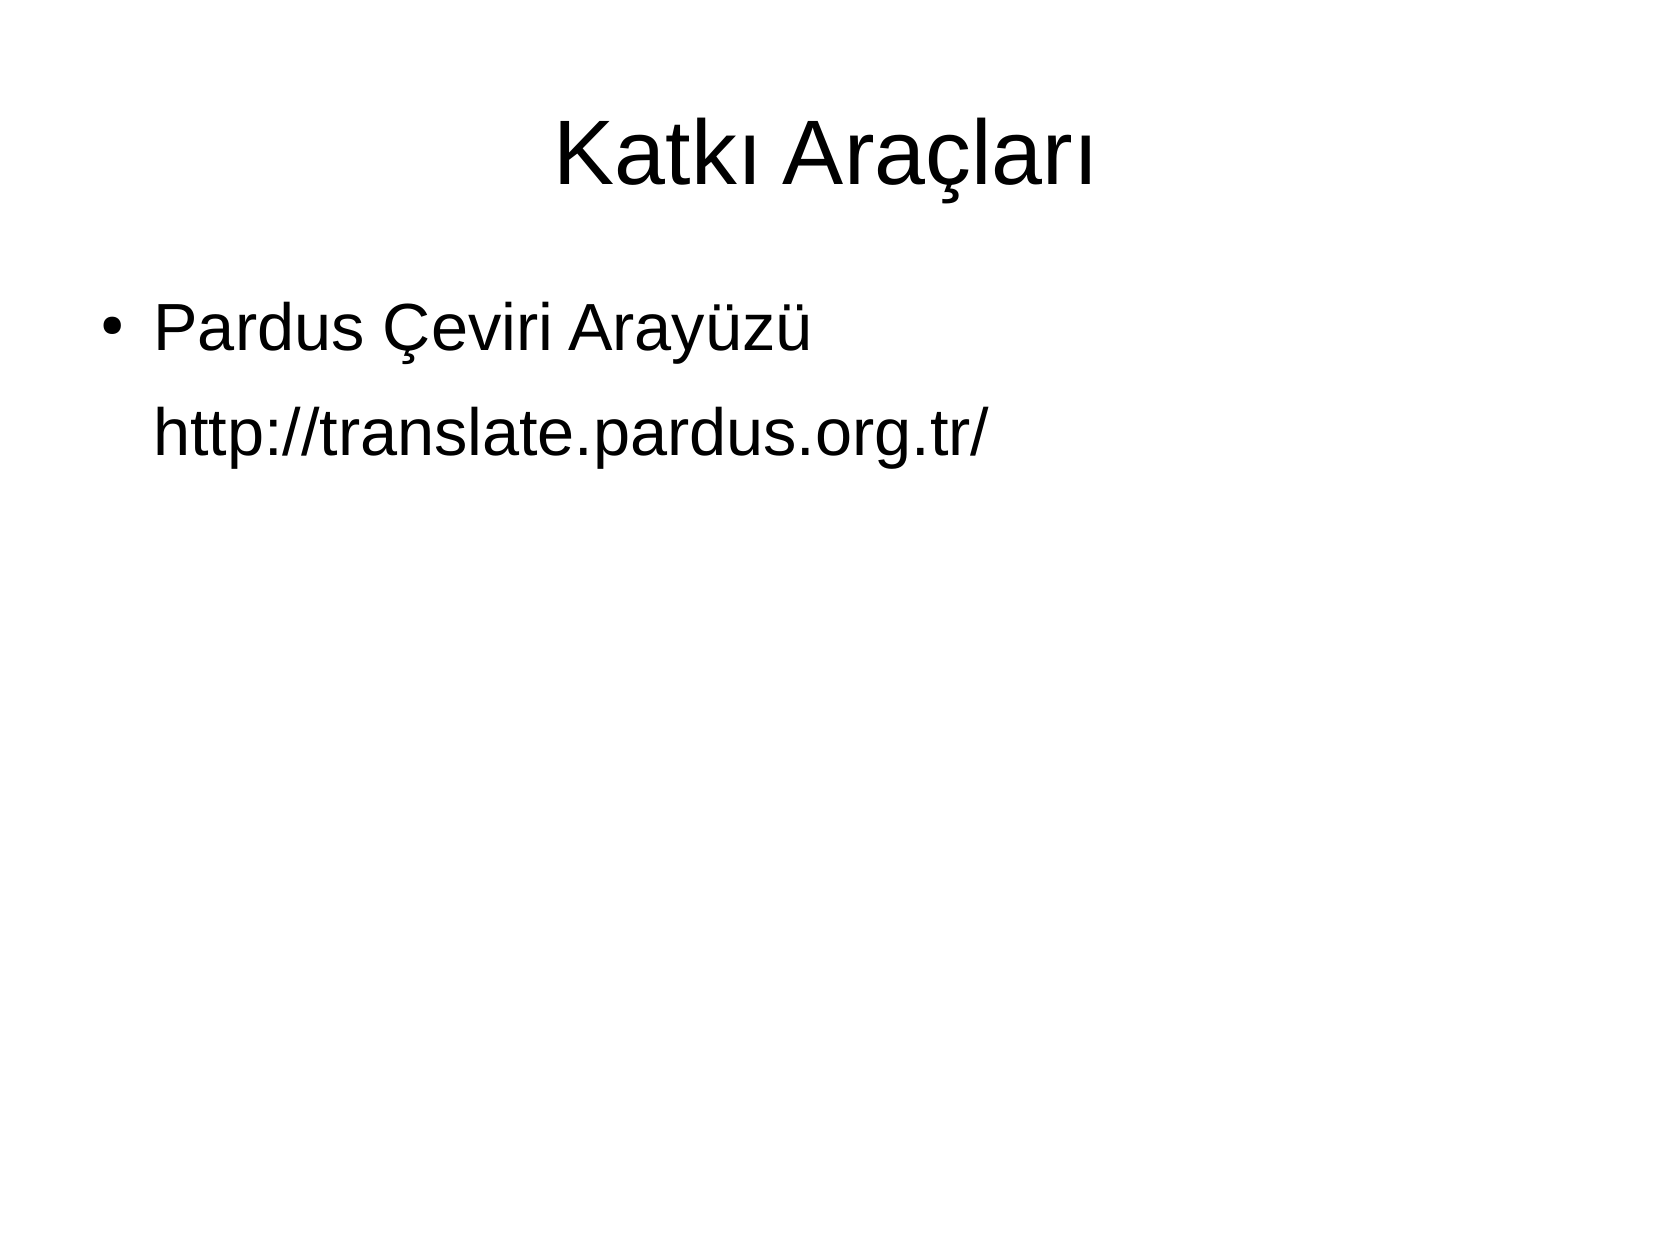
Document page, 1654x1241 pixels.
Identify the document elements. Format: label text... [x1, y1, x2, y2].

title Katkı Araçları [82, 49, 1571, 257]
list Pardus Çeviri Arayüzü http://translate.pardus.org.tr/ [82, 290, 1571, 1109]
